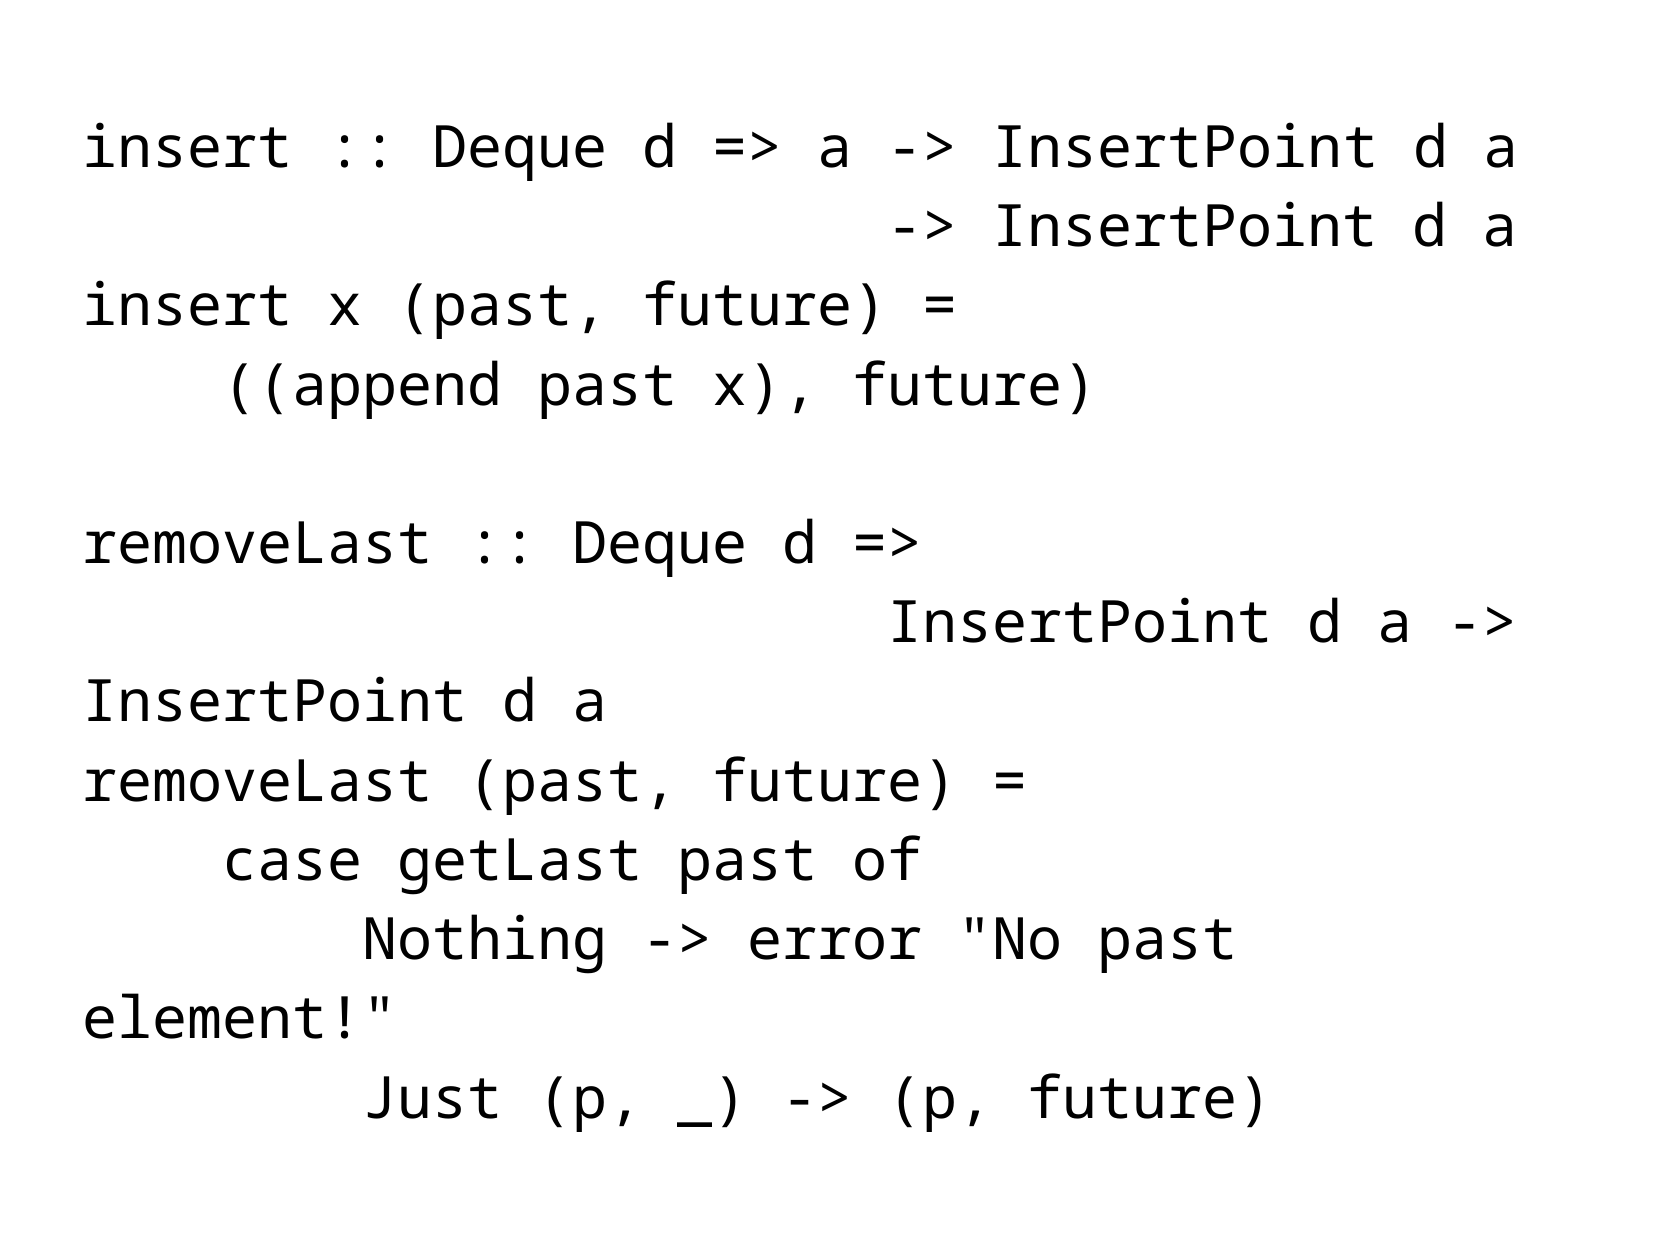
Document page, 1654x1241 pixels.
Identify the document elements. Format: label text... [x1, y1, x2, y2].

subtitle insert :: Deque d => a -> InsertPoint d a -> InsertPoint d a insert x (past, future) = ((append past x), future) removeLast :: Deque d => InsertPoint d a -> InsertPoint d a removeLast (past, future) = case getLast past of Nothing -> error "No past element!" Just (p, _) -> (p, future) [82, 140, 1571, 1101]
